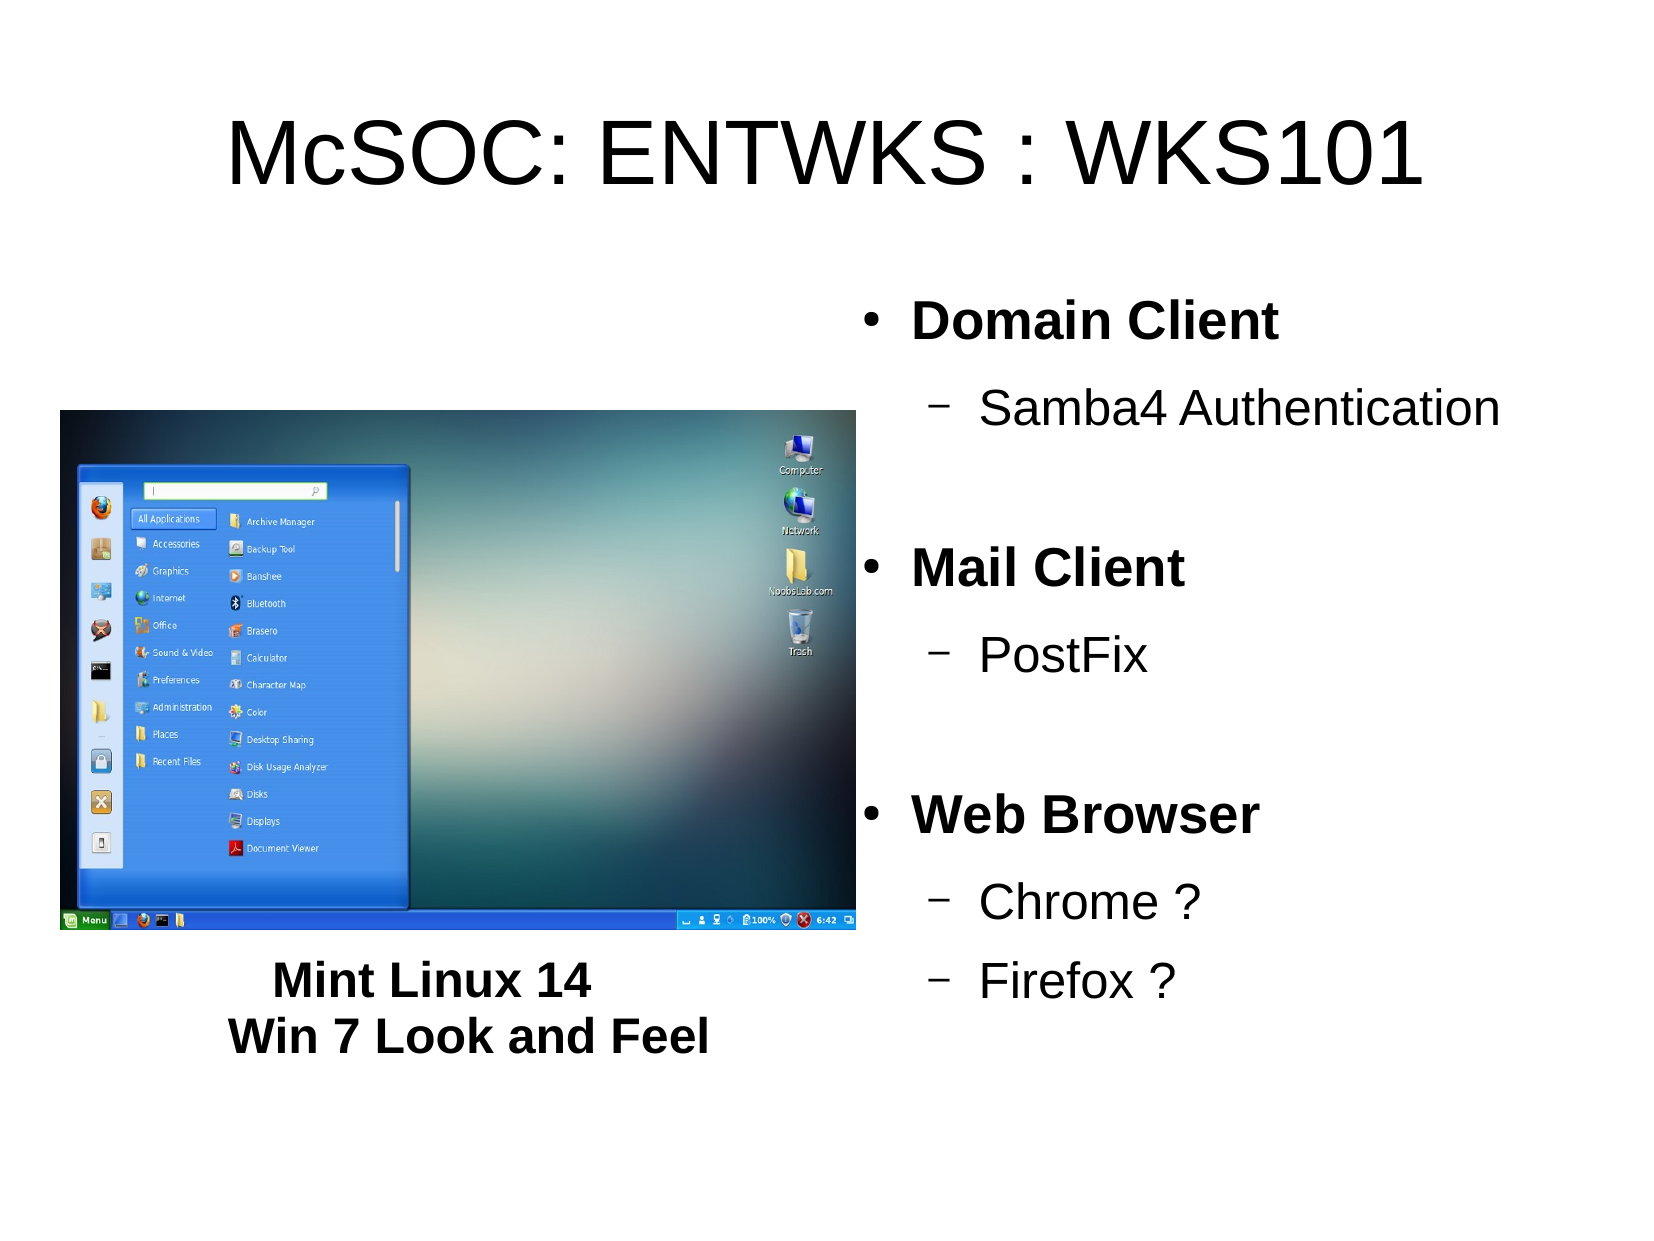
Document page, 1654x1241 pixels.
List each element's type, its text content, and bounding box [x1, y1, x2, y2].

title McSOC: ENTWKS : WKS101 [82, 49, 1571, 257]
picture [60, 410, 856, 931]
text_box Mint Linux 14 Win 7 Look and Feel [138, 945, 766, 1081]
list Domain Client Samba4 Authentication Mail Client PostFix Web Browser Chrome ? Firefox ? [845, 290, 1572, 1010]
